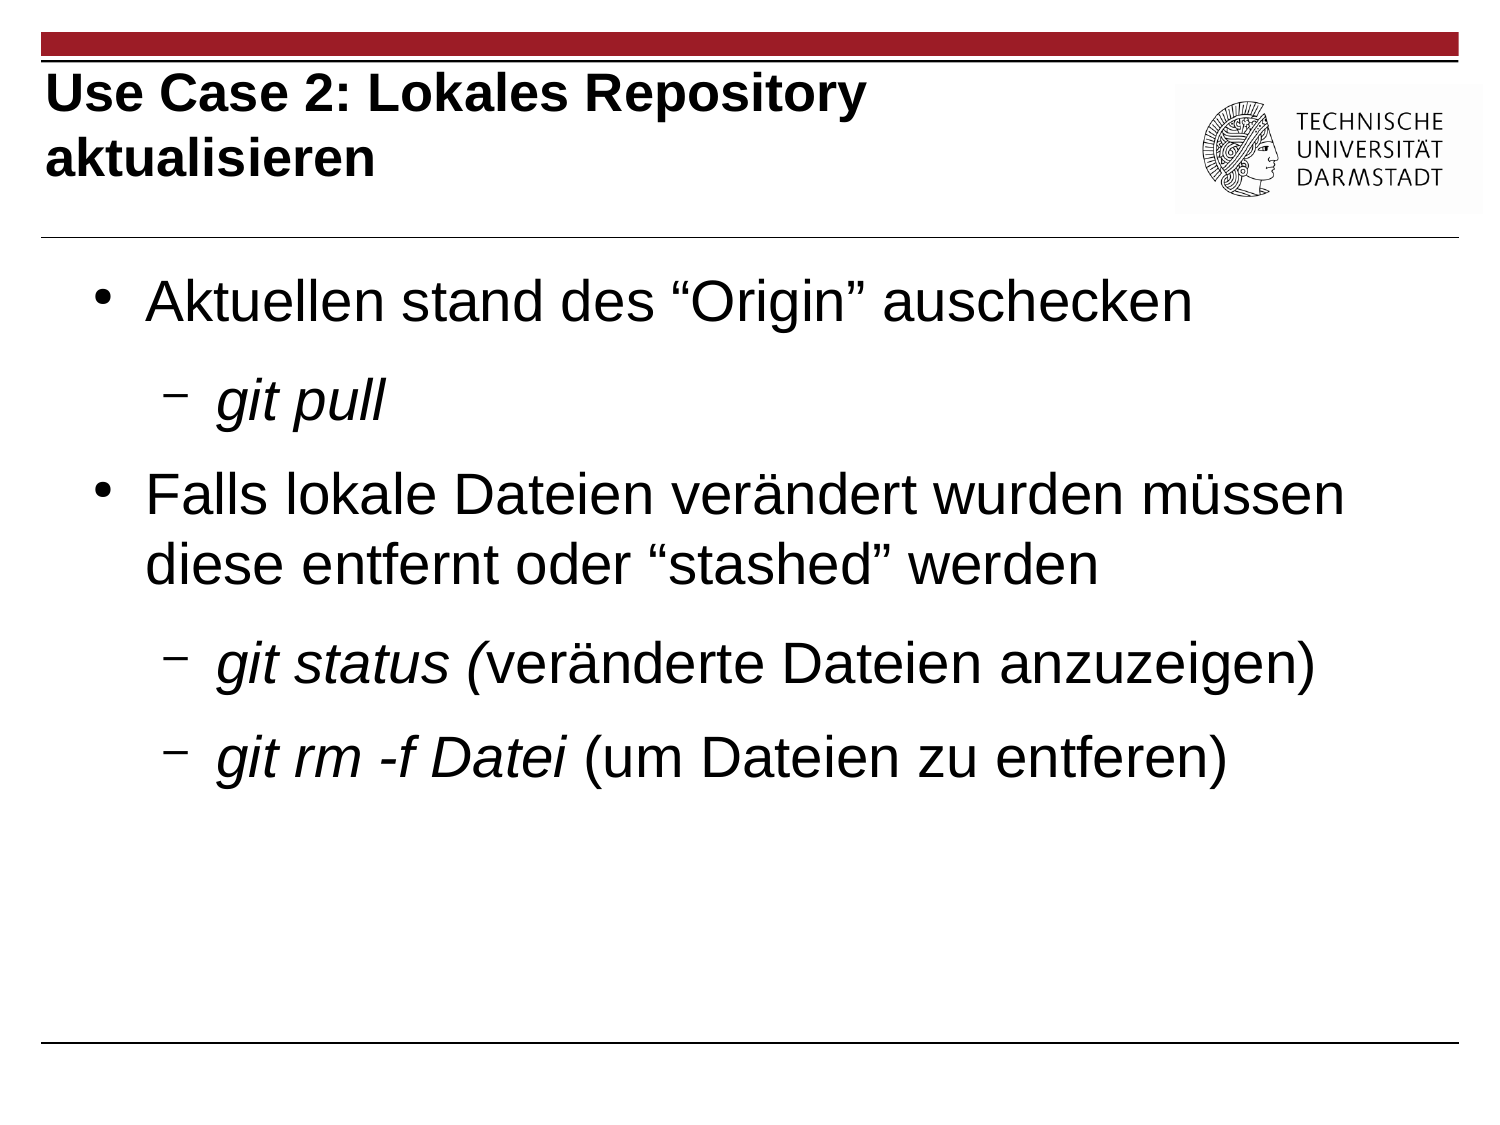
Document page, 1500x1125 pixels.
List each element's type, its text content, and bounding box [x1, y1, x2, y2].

list Aktuellen stand des “Origin” auschecken git pull Falls lokale Dateien verändert wurden müssen diese entfernt oder “stashed” werden git status (veränderte Dateien anzuzeigen) git rm -f Datei (um Dateien zu entferen) [75, 263, 1395, 916]
text_box Use Case 2: Lokales Repository aktualisieren [45, 80, 1156, 165]
picture [1175, 84, 1483, 214]
